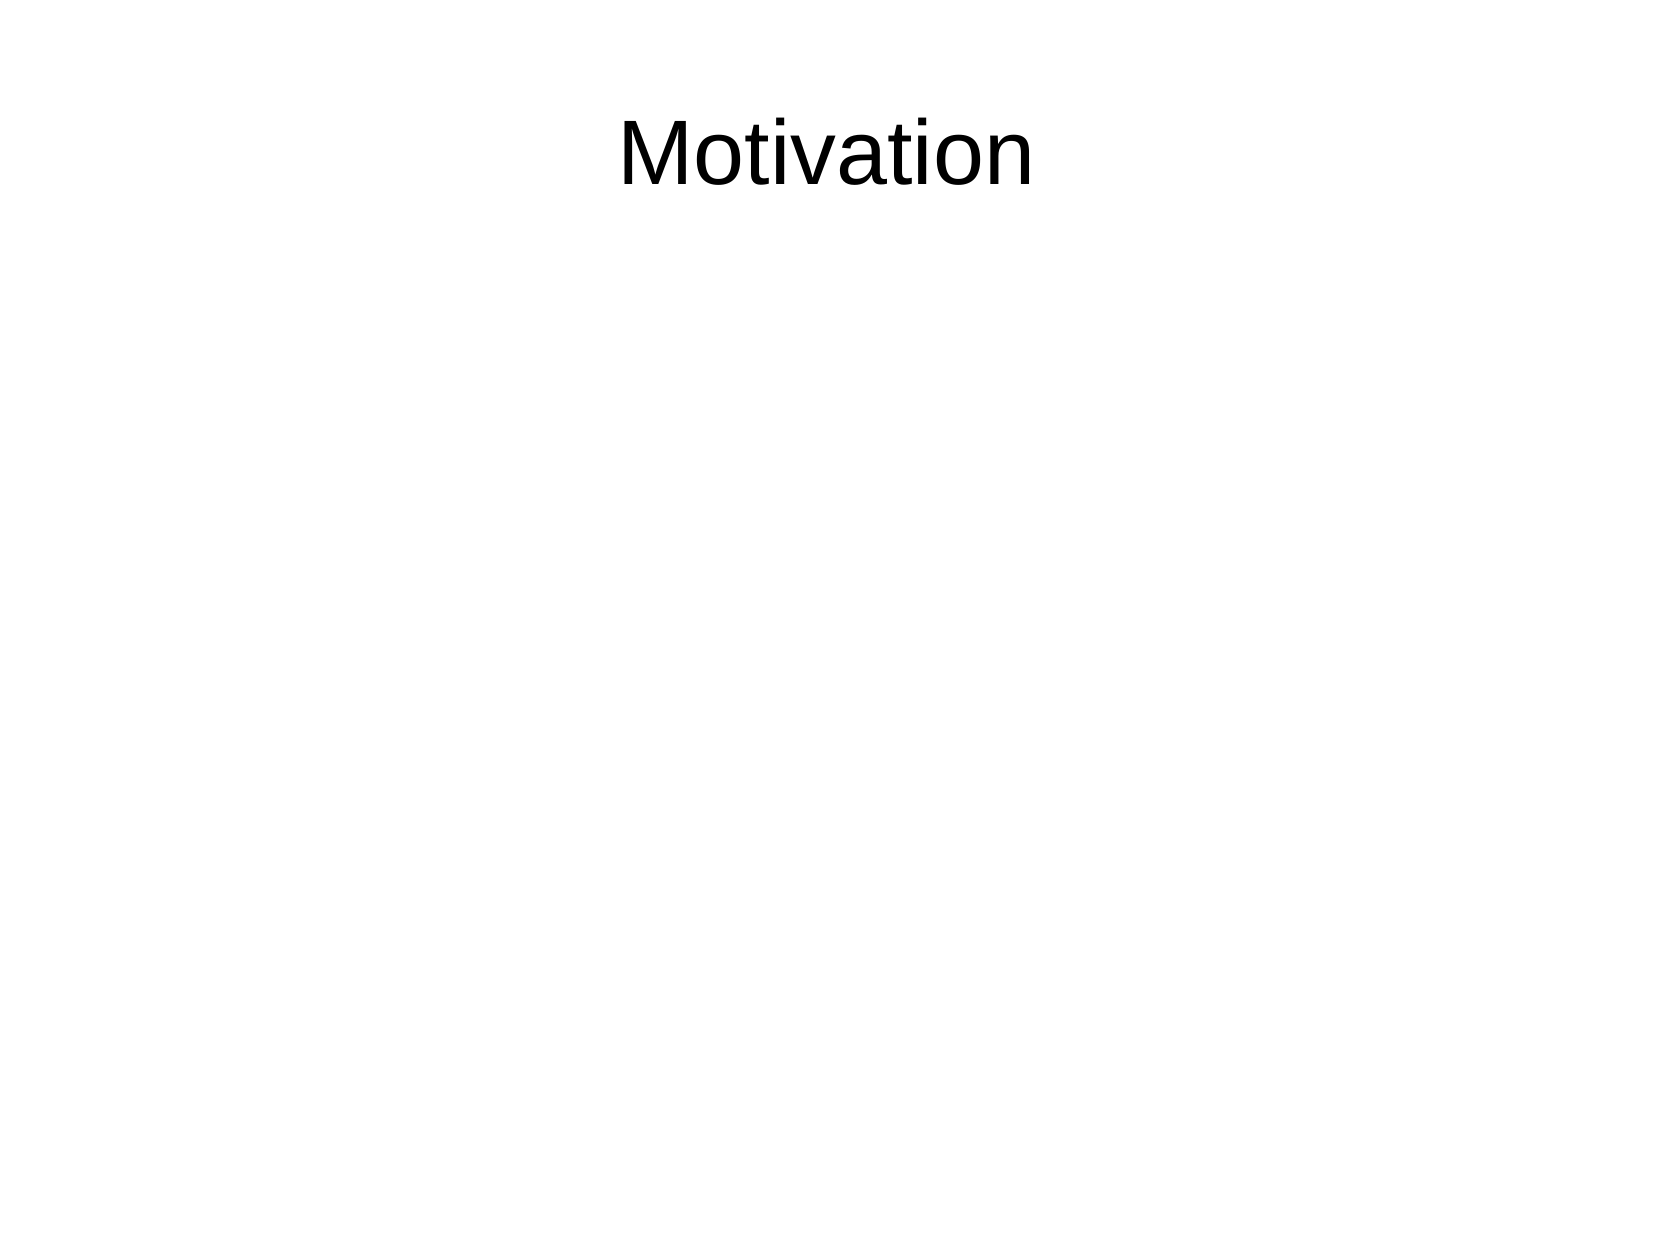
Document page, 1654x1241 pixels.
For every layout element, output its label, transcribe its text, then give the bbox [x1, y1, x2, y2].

title Motivation [82, 49, 1571, 257]
